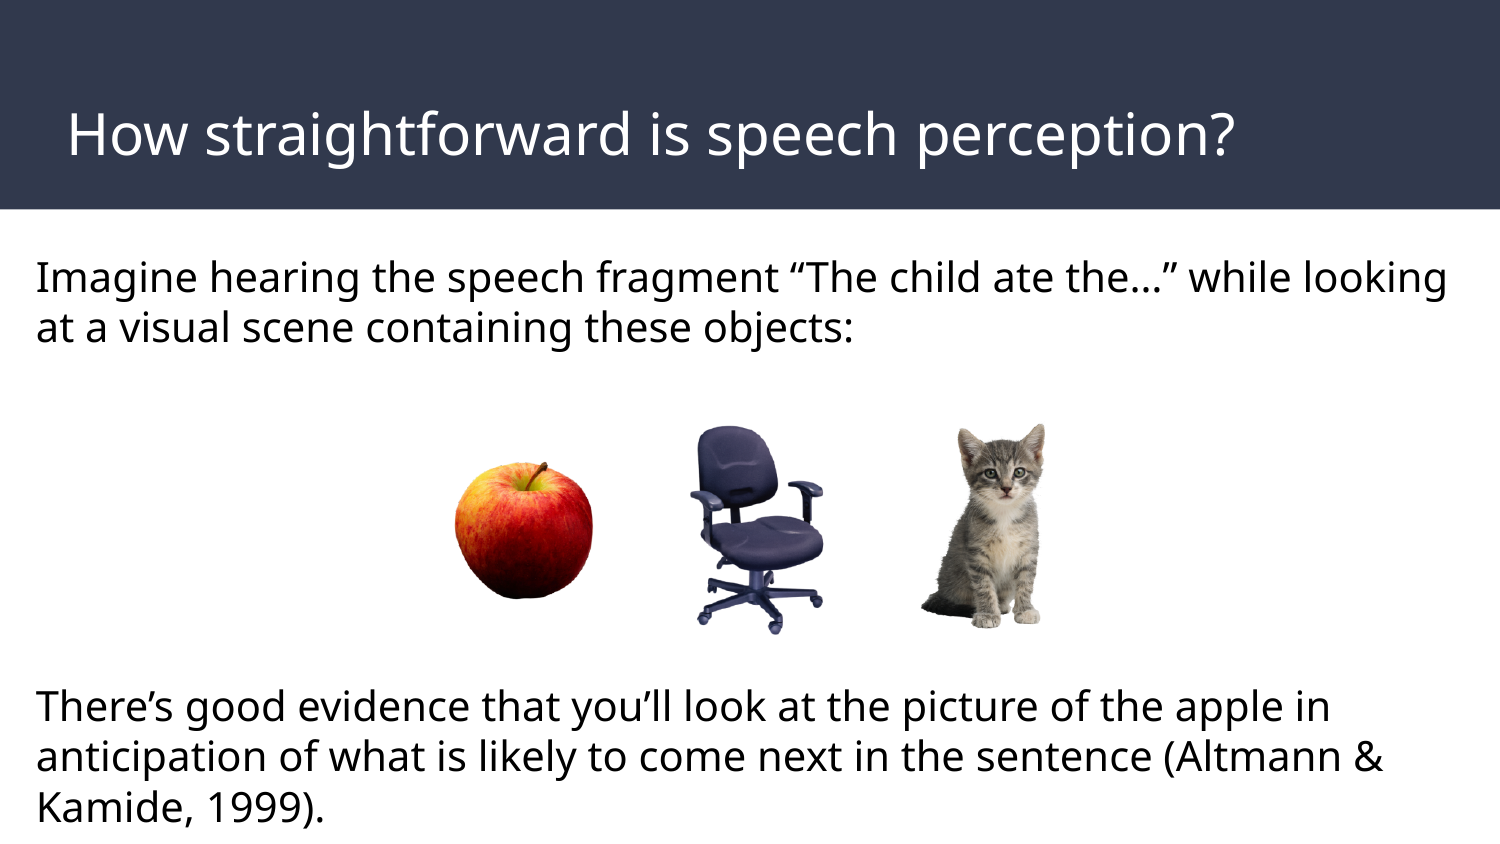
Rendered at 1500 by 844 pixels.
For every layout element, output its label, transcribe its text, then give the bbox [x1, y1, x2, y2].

text_box There’s good evidence that you’ll look at the picture of the apple in anticipation of what is likely to come next in the sentence (Altmann & Kamide, 1999). [20, 665, 1472, 815]
picture [453, 460, 594, 600]
picture [919, 421, 1047, 629]
title How straightforward is speech perception? [51, 82, 1449, 185]
text_box Imagine hearing the speech fragment “The child ate the…” while looking at a visual scene containing these objects: [20, 235, 1472, 386]
picture [686, 421, 827, 639]
